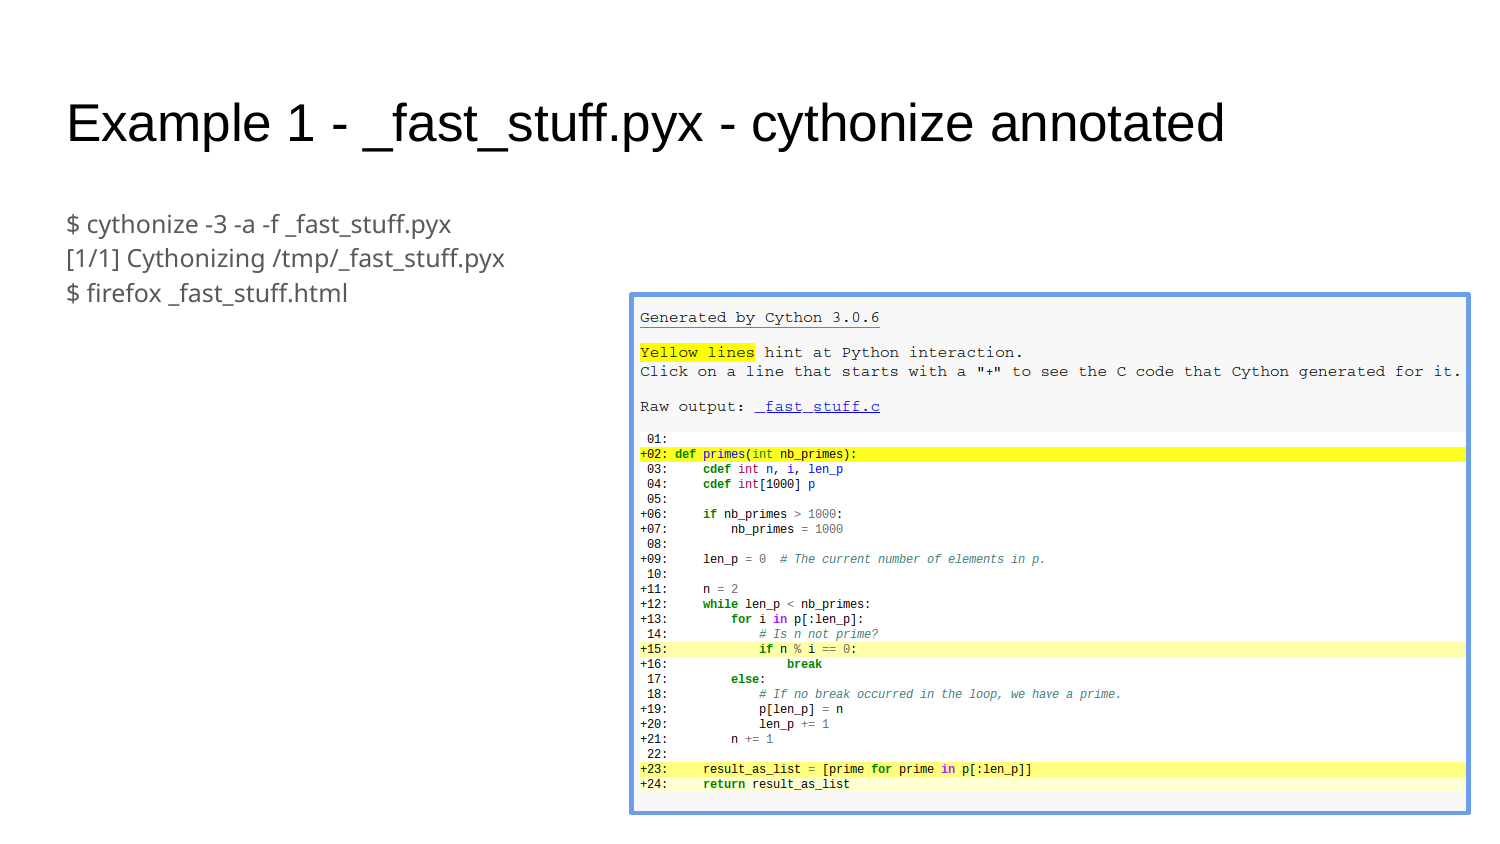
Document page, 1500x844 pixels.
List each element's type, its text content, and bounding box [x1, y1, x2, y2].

title Example 1 - _fast_stuff.pyx - cythonize annotated [51, 72, 1449, 167]
list $ cythonize -3 -a -f _fast_stuff.pyx [1/1] Cythonizing /tmp/_fast_stuff.pyx $ firefox _fast_stuff.html [51, 189, 678, 324]
picture [633, 296, 1467, 811]
